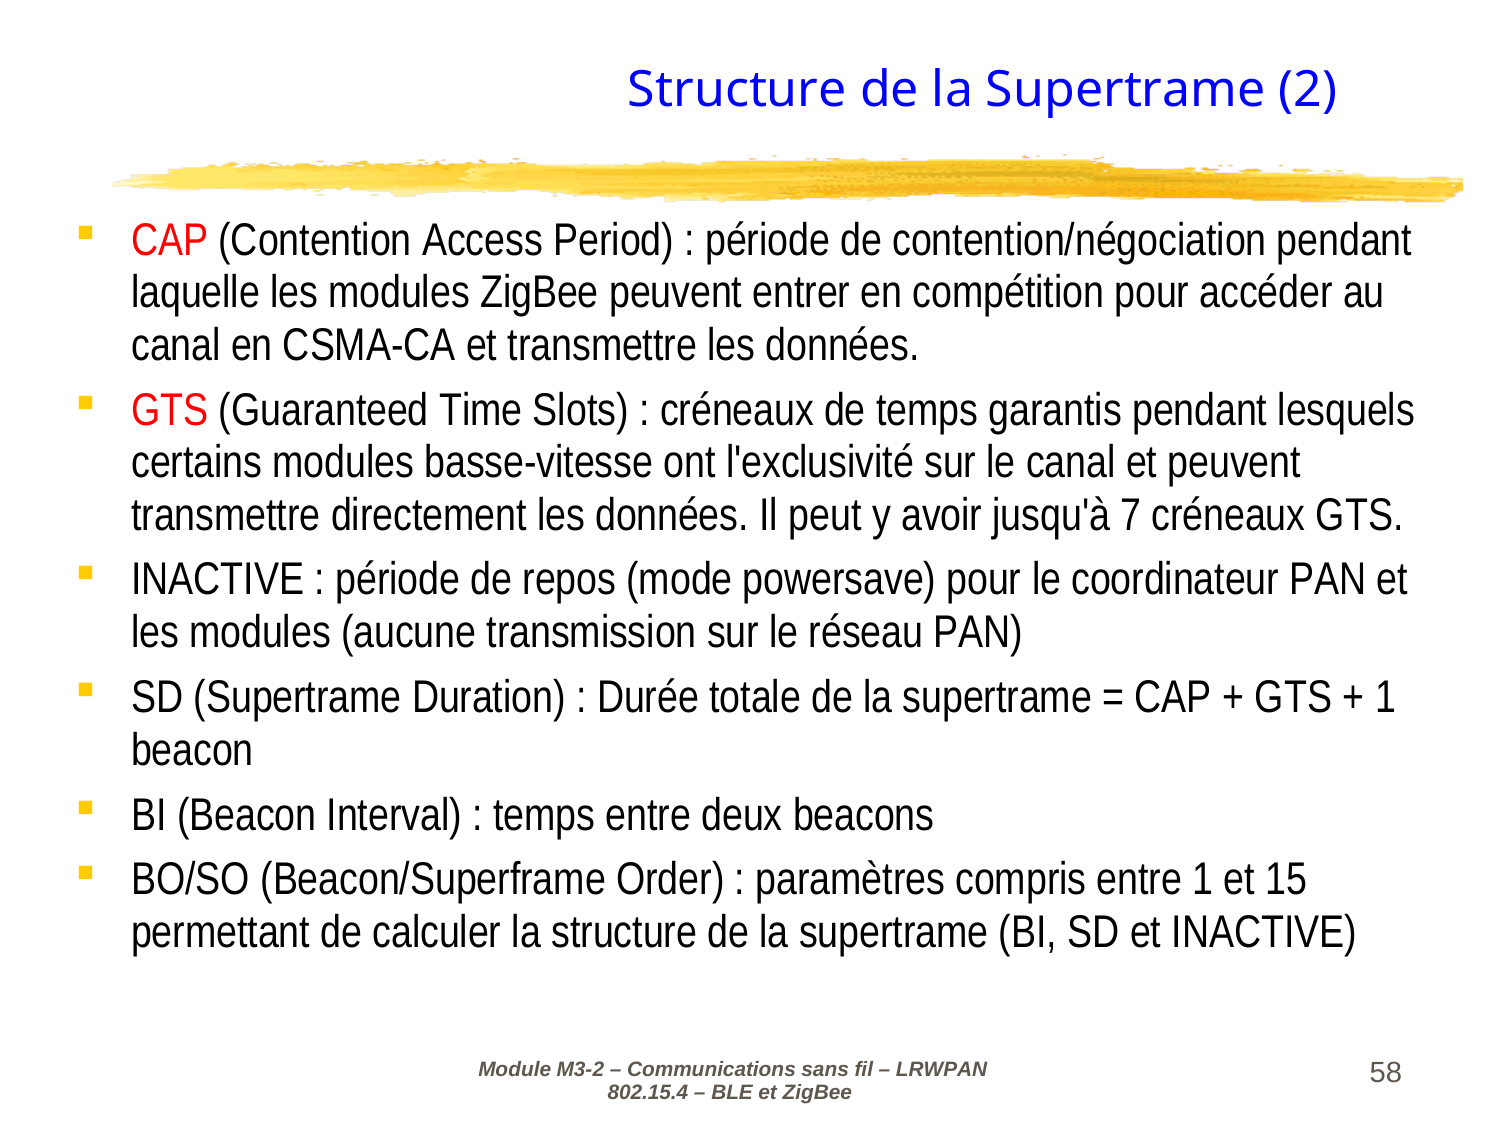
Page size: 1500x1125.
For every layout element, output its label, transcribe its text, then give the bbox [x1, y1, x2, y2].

list CAP (Contention Access Period) : période de contention/négociation pendant laquelle les modules ZigBee peuvent entrer en compétition pour accéder au canal en CSMA-CA et transmettre les données. GTS (Guaranteed Time Slots) : créneaux de temps garantis pendant lesquels certains modules basse-vitesse ont l'exclusivité sur le canal et peuvent transmettre directement les données. Il peut y avoir jusqu'à 7 créneaux GTS. INACTIVE : période de repos (mode powersave) pour le coordinateur PAN et les modules (aucune transmission sur le réseau PAN) SD (Supertrame Duration) : Durée totale de la supertrame = CAP + GTS + 1 beacon BI (Beacon Interval) : temps entre deux beacons BO/SO (Beacon/Superframe Order) : paramètres compris entre 1 et 15 permettant de calculer la structure de la supertrame (BI, SD et INACTIVE) [74, 212, 1417, 961]
picture [112, 149, 1463, 213]
title Structure de la Supertrame (2) [62, 37, 1338, 138]
